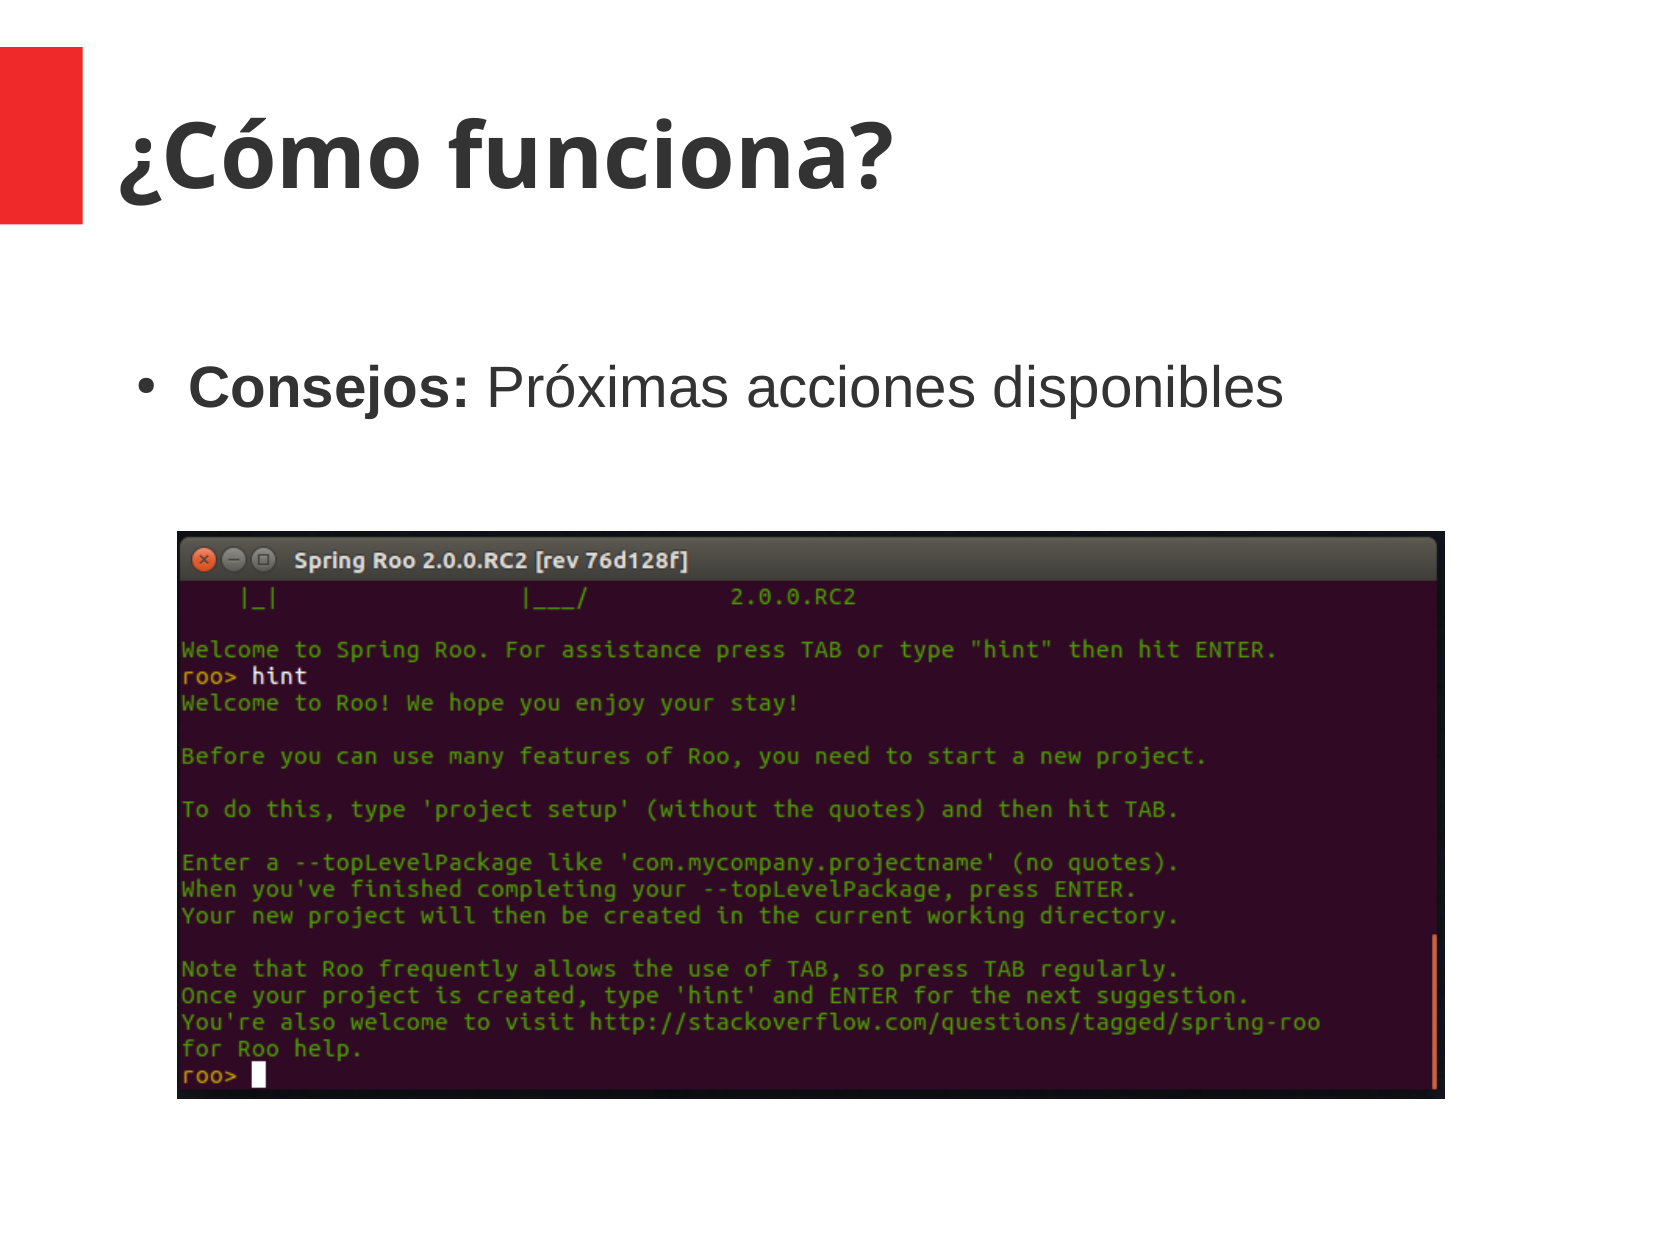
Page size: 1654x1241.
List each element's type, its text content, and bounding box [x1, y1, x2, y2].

title ¿Cómo funciona? [118, 49, 1571, 257]
picture [177, 531, 1445, 1099]
list Consejos: Próximas acciones disponibles [118, 354, 1536, 1074]
